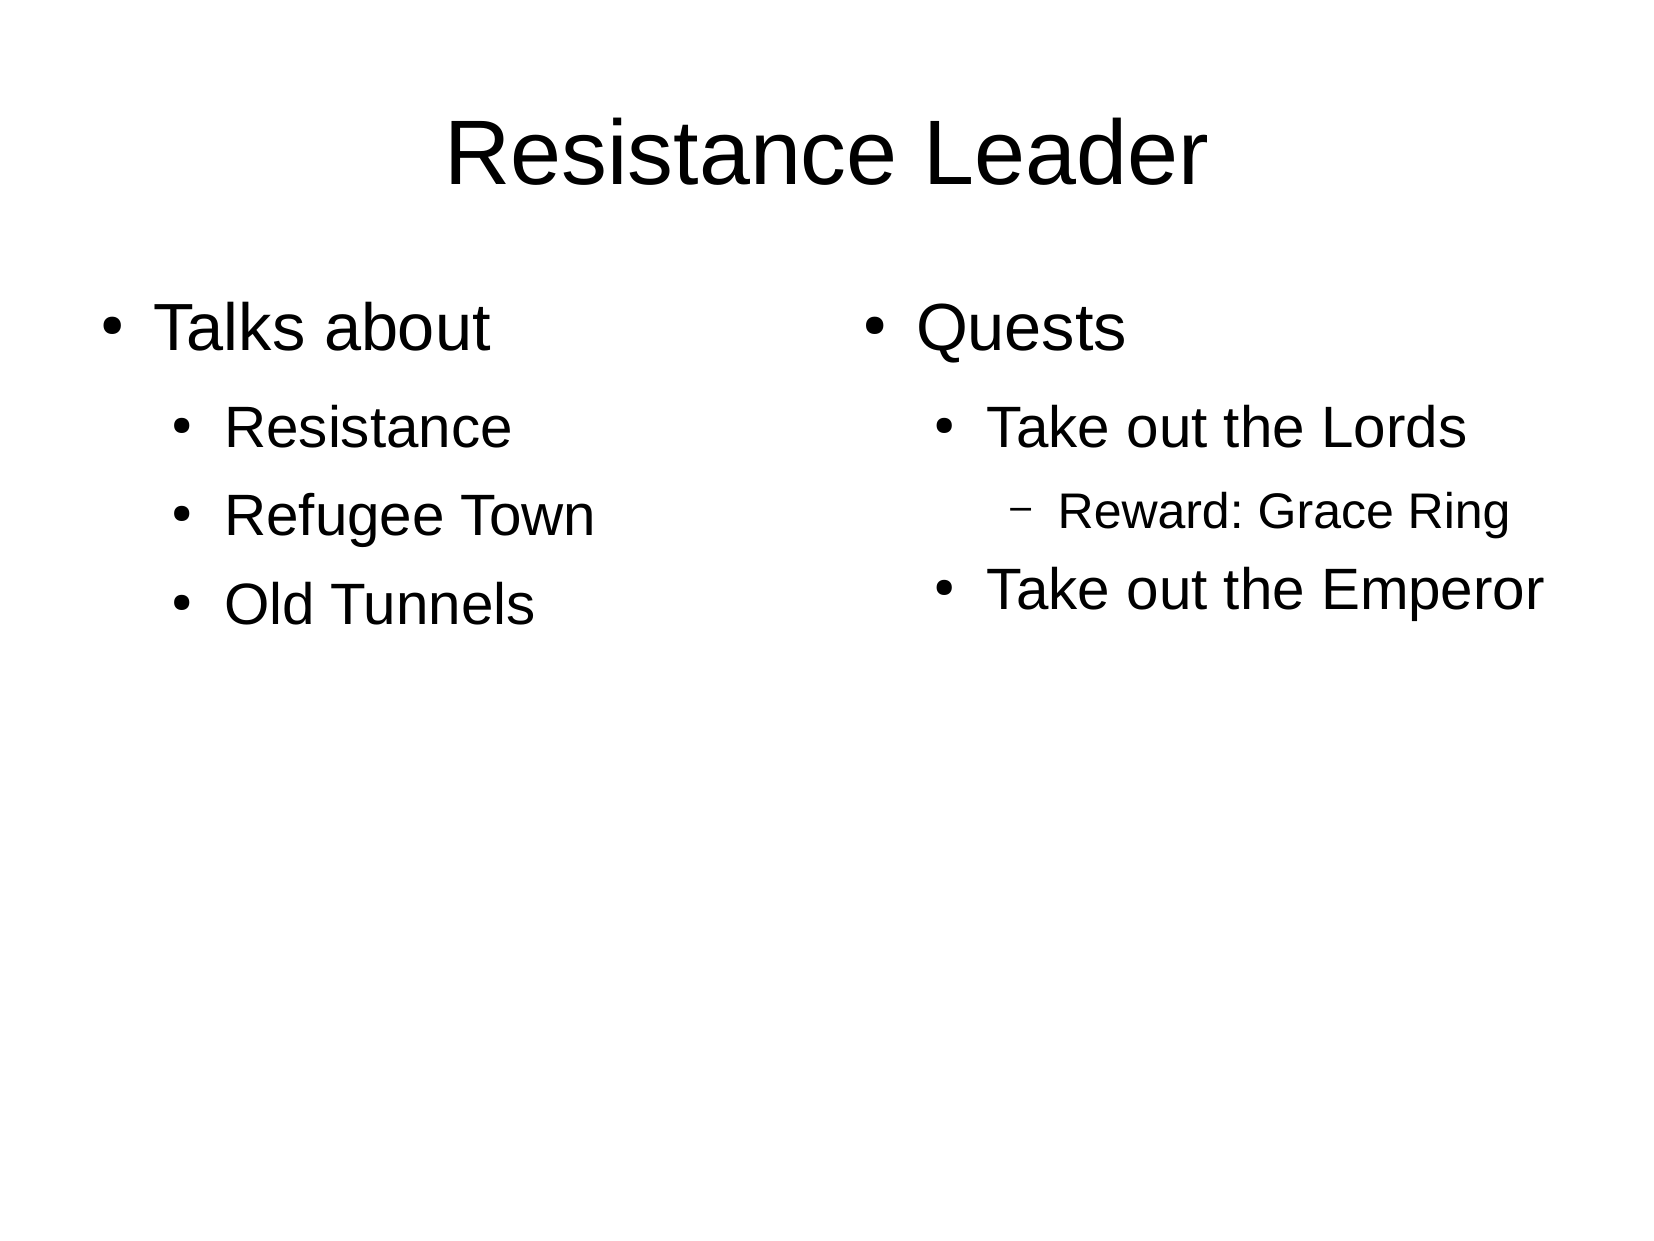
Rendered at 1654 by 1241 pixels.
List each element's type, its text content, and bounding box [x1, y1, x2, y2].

list Talks about Resistance Refugee Town Old Tunnels [82, 290, 809, 1109]
title Resistance Leader [82, 56, 1571, 250]
list Quests Take out the Lords Reward: Grace Ring Take out the Emperor [845, 290, 1572, 1109]
